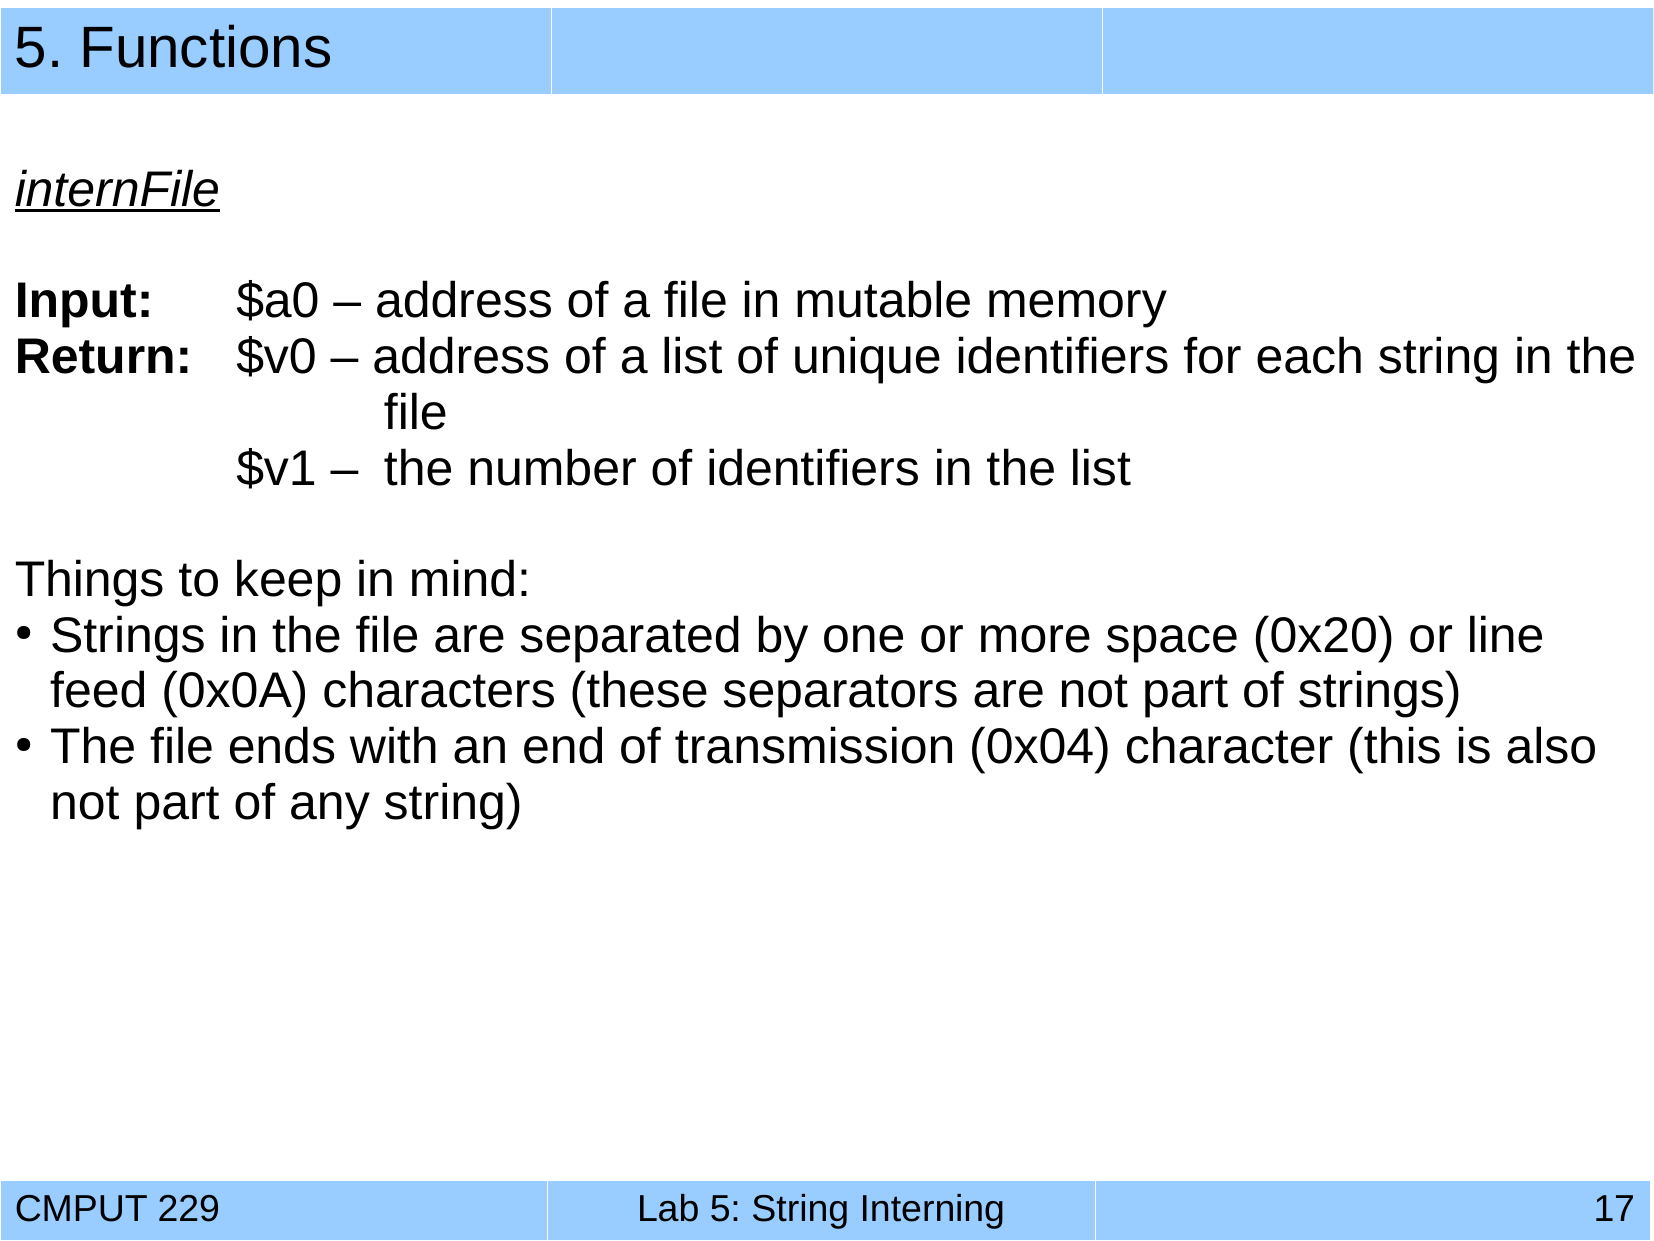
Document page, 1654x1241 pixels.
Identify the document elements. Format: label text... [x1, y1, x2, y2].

table_header CMPUT 229 [1, 1181, 547, 1240]
text_box internFile Input: $a0 – address of a file in mutable memory Return: $v0 – address of a list of unique identifiers for each string in the file $v1 – the number of identifiers in the list Things to keep in mind: Strings in the file are separated by one or more space (0x20) or line feed (0x0A) characters (these separators are not part of strings) The file ends with an end of transmission (0x04) character (this is also not part of any string) [0, 153, 1654, 1134]
table_header [1103, 8, 1653, 94]
table_header Lab 5: String Interning [548, 1181, 1095, 1240]
table_header <number> [1096, 1181, 1650, 1240]
table_header [552, 8, 1102, 94]
table_header 5. Functions [1, 8, 551, 94]
